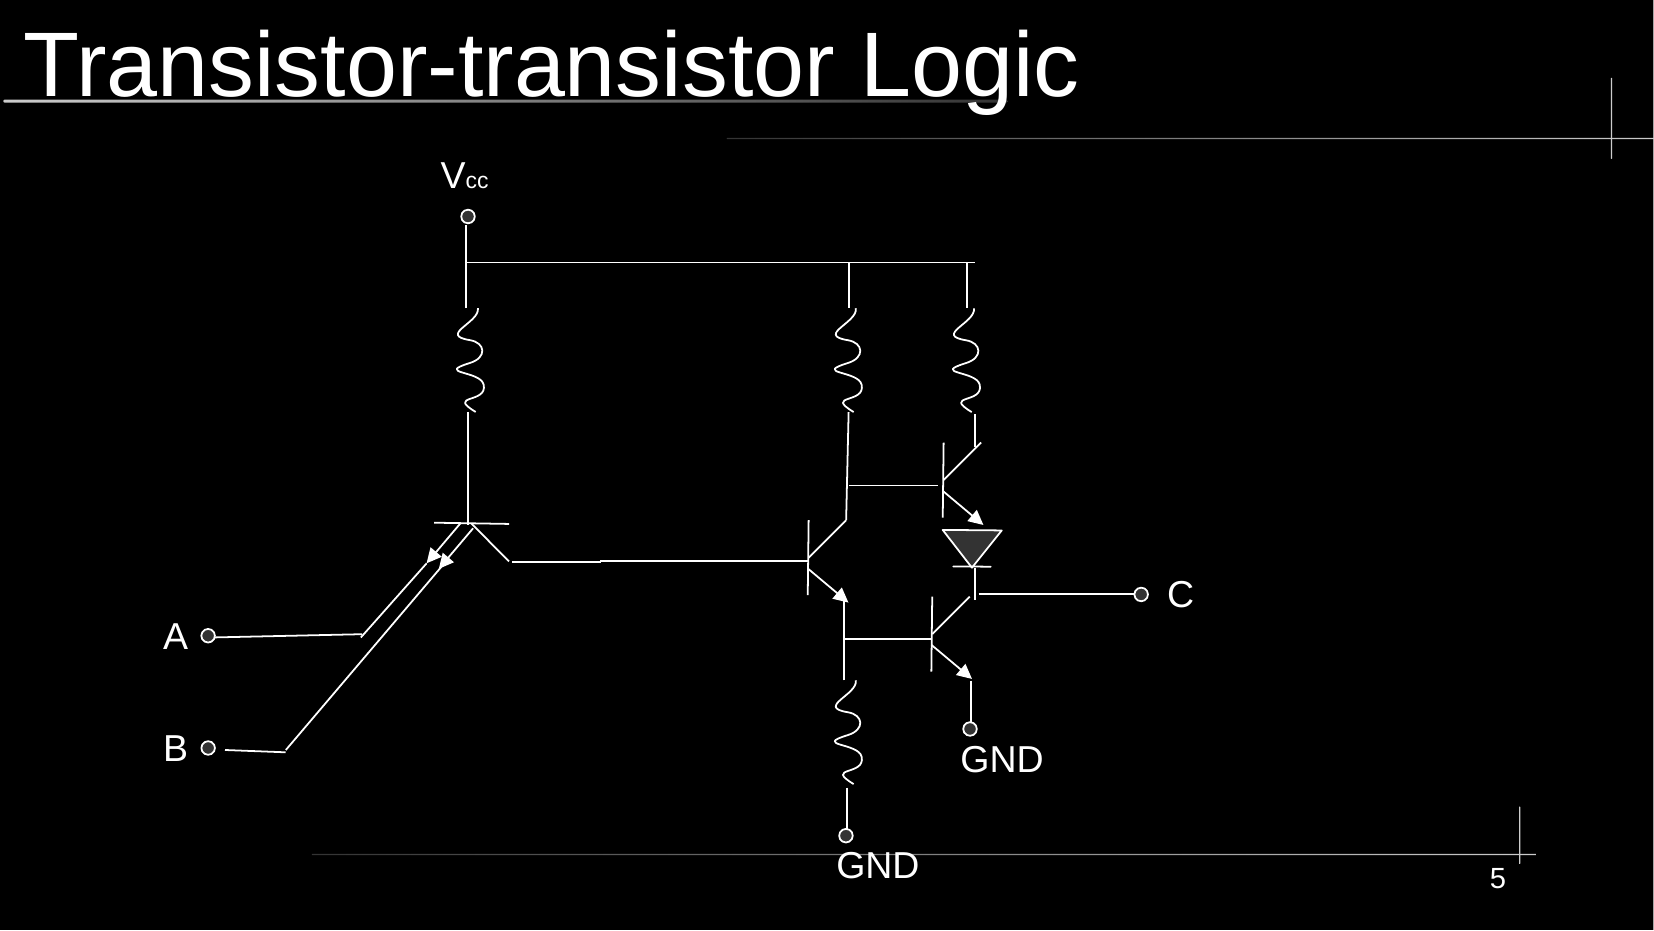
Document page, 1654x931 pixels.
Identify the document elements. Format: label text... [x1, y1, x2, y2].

text_box [839, 828, 853, 837]
title Transistor-transistor Logic [23, 11, 1589, 119]
text_box GND [821, 837, 935, 895]
text_box B [148, 719, 203, 777]
text_box C [1152, 566, 1209, 624]
text_box A [148, 607, 203, 665]
text_box Vcc [425, 147, 504, 205]
text_box [461, 209, 475, 224]
text_box [203, 628, 215, 643]
text_box [942, 529, 1002, 568]
text_box GND [945, 730, 1059, 788]
text_box [963, 722, 977, 730]
text_box [203, 741, 215, 755]
text_box [1134, 587, 1148, 602]
